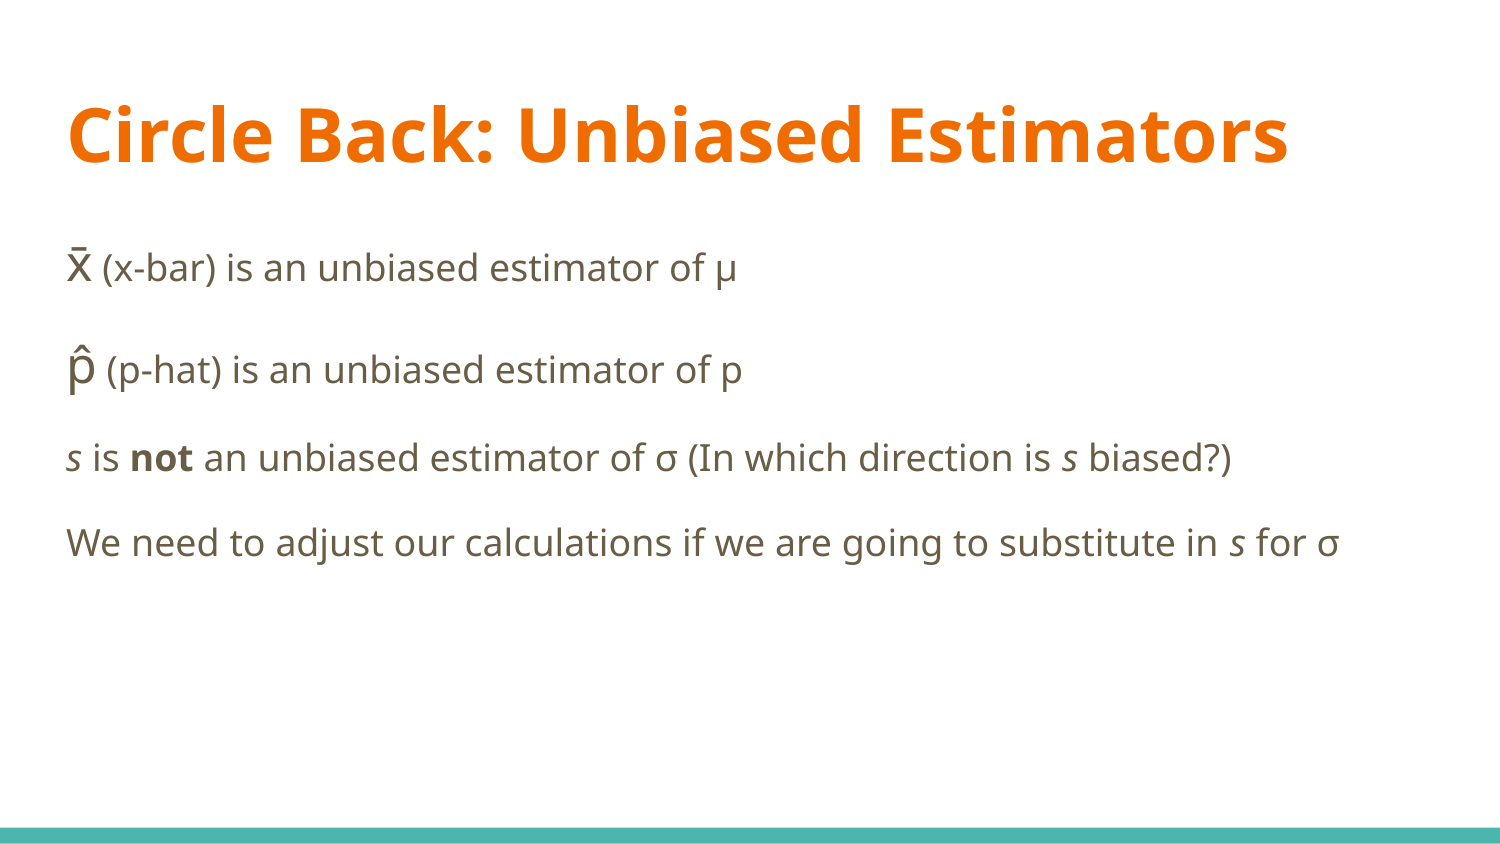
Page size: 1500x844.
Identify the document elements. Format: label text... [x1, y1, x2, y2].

title Circle Back: Unbiased Estimators [51, 72, 1449, 189]
list x̄ (x-bar) is an unbiased estimator of μ p̂ (p-hat) is an unbiased estimator of p s is not an unbiased estimator of σ (In which direction is s biased?) We need to adjust our calculations if we are going to substitute in s for σ [51, 207, 1449, 750]
